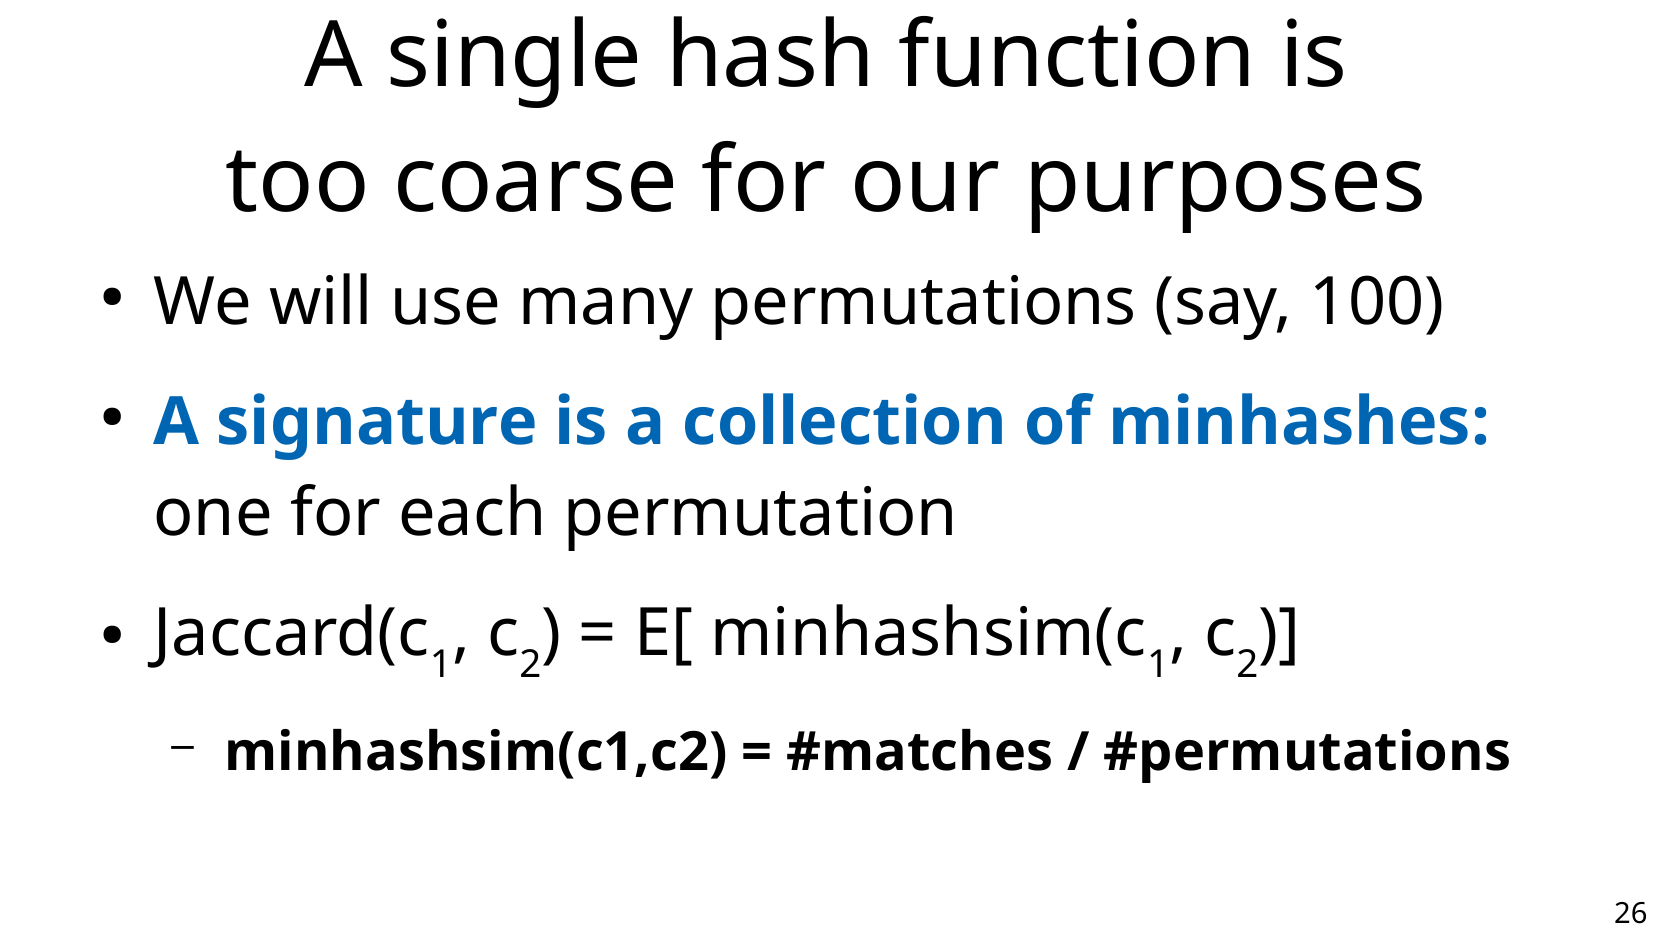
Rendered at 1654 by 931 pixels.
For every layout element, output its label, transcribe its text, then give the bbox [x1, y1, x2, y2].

title A single hash function is too coarse for our purposes [82, 1, 1571, 226]
list We will use many permutations (say, 100) A signature is a collection of minhashes: one for each permutation Jaccard(c1, c2) = E[ minhashsim(c1, c2)] minhashsim(c1,c2) = #matches / #permutations [82, 253, 1571, 793]
